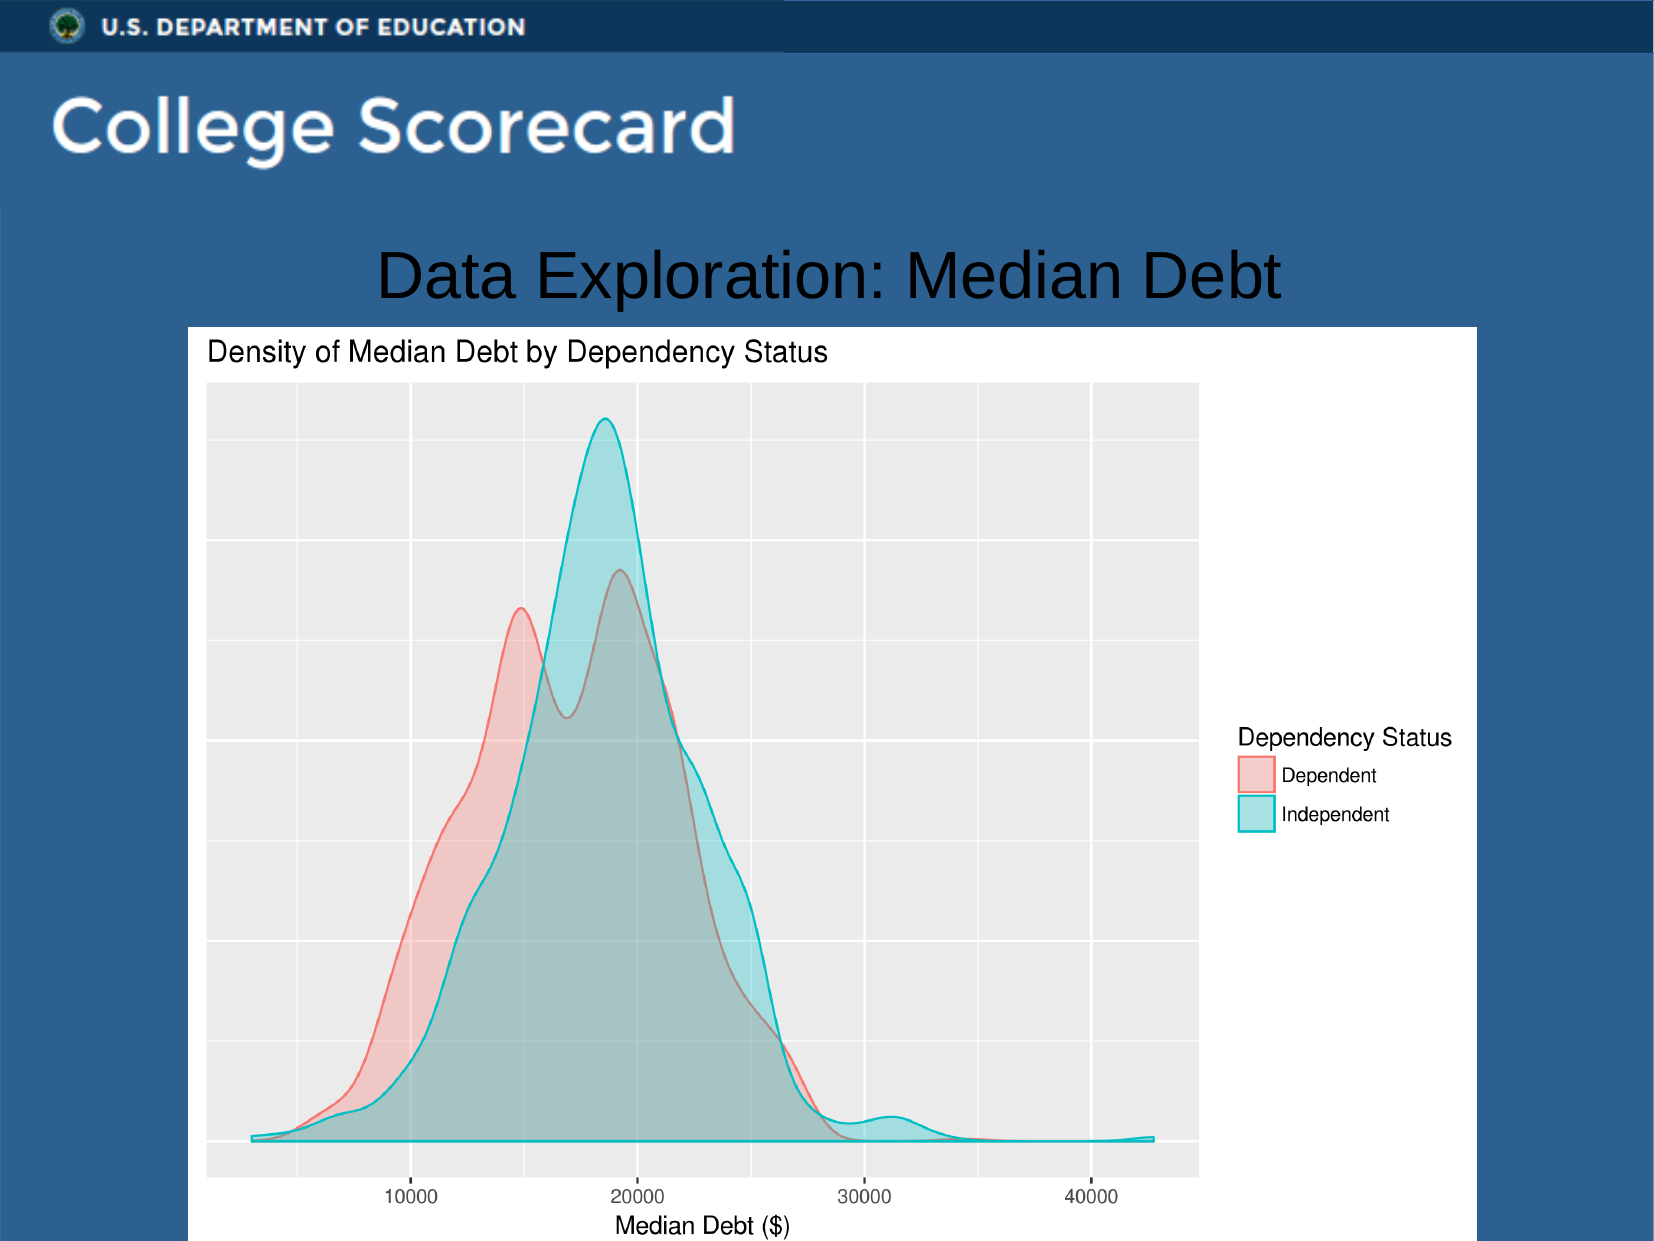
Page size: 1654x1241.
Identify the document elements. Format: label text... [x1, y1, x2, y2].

text_box [0, 0, 1654, 230]
text_box Data Exploration: Median Debt [0, 230, 1654, 320]
text_box [0, 320, 1654, 1241]
picture [188, 327, 1477, 1241]
picture [0, 0, 784, 206]
